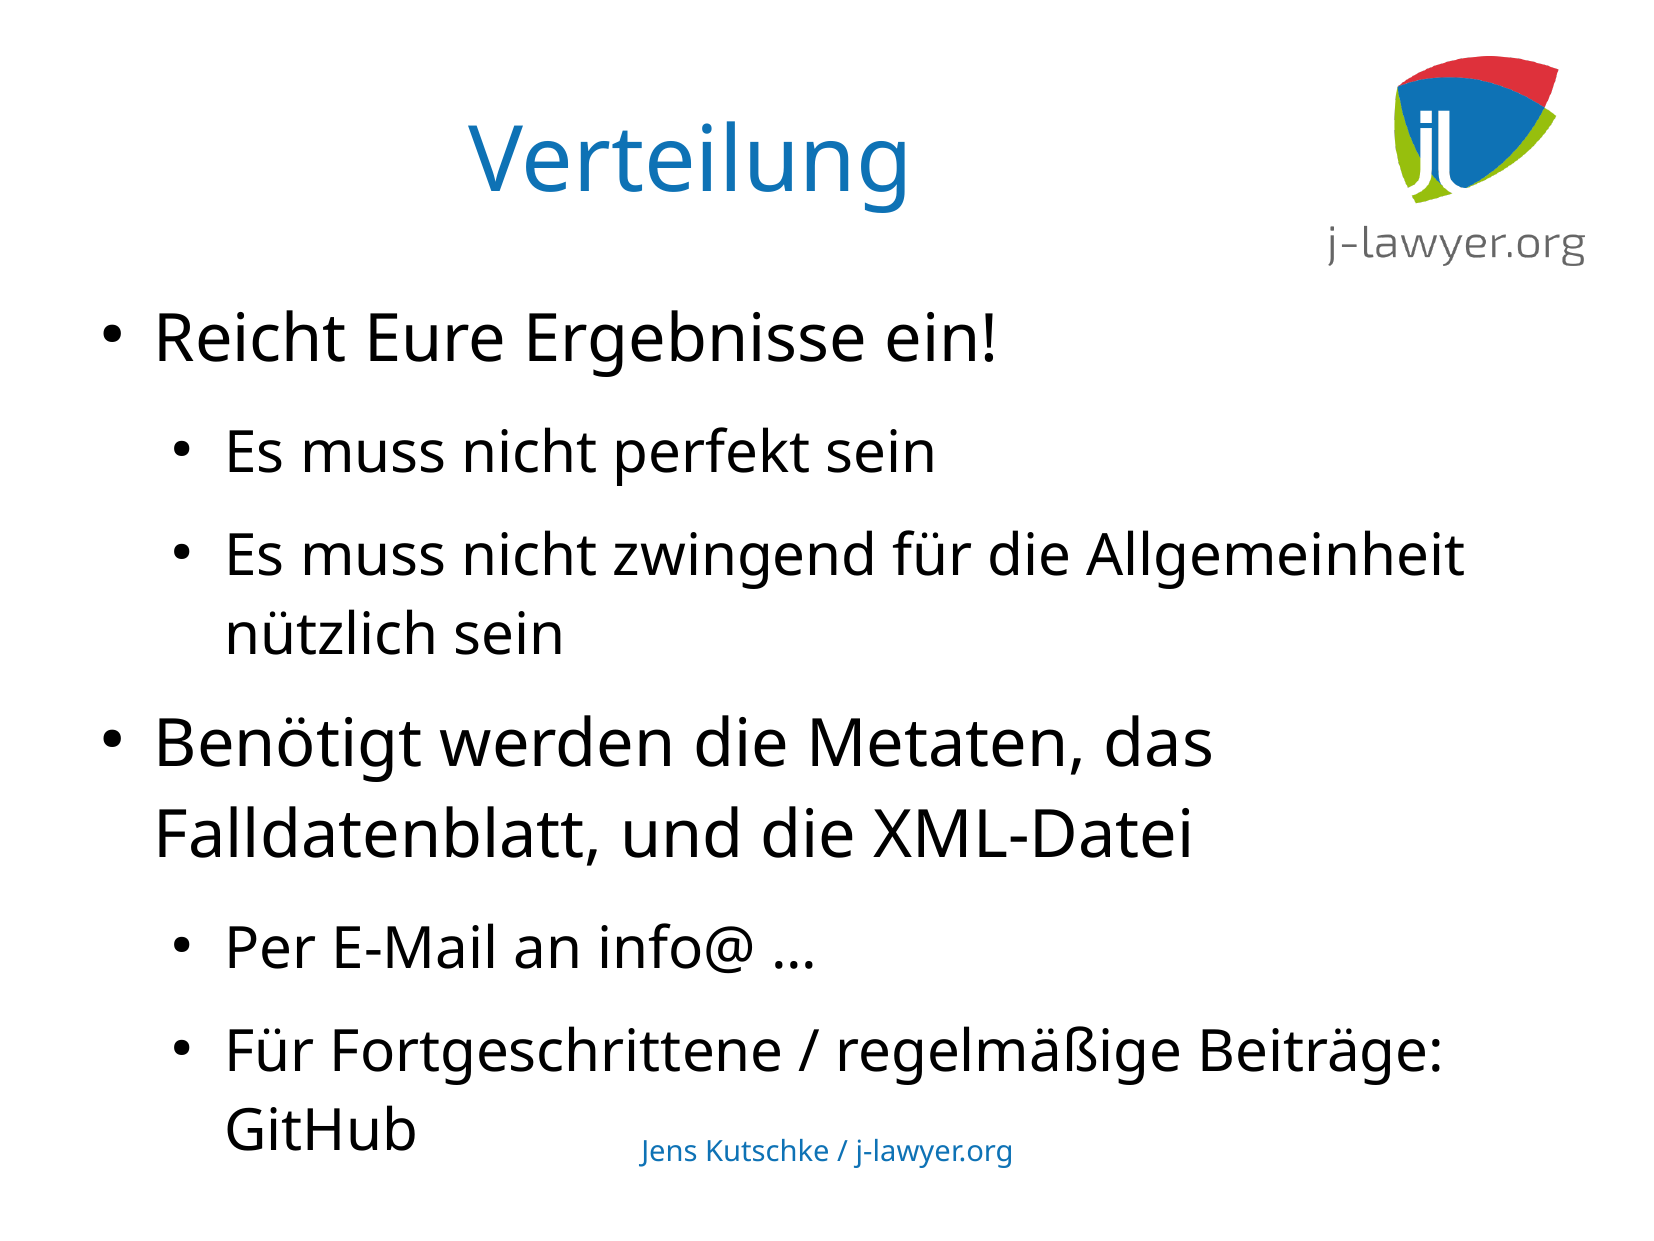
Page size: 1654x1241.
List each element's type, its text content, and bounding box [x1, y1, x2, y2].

list Reicht Eure Ergebnisse ein! Es muss nicht perfekt sein Es muss nicht zwingend für die Allgemeinheit nützlich sein Benötigt werden die Metaten, das Falldatenblatt, und die XML-Datei Per E-Mail an info@ ... Für Fortgeschrittene / regelmäßige Beiträge: GitHub [82, 290, 1571, 1081]
picture [1328, 56, 1585, 266]
title Verteilung [82, 52, 1300, 260]
